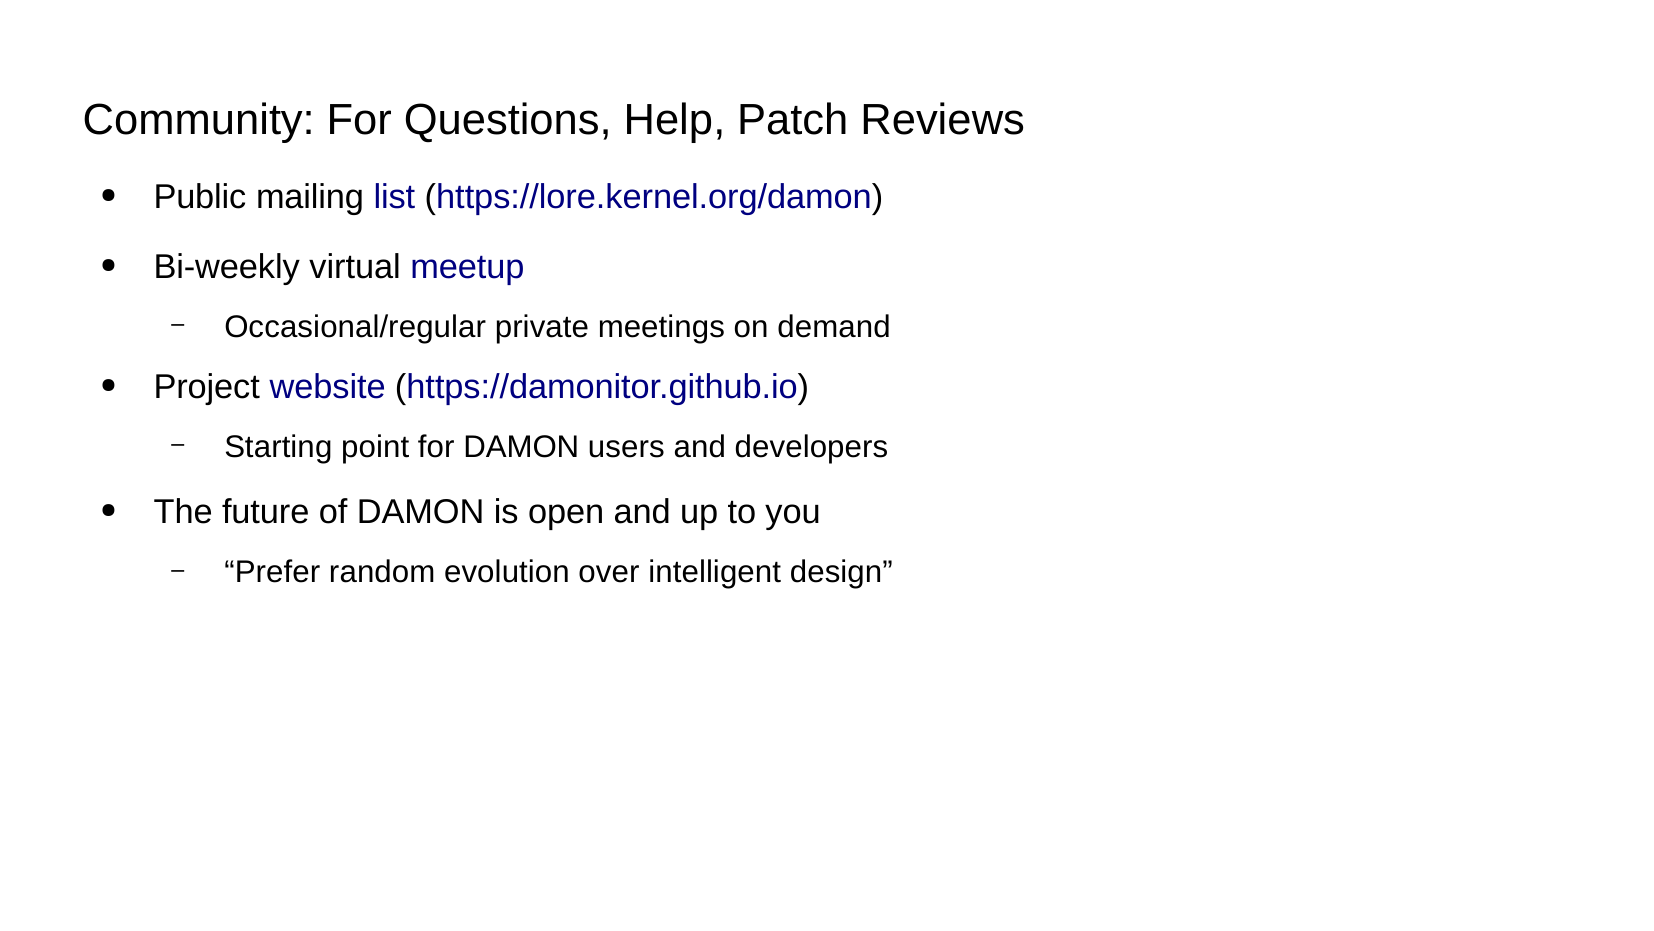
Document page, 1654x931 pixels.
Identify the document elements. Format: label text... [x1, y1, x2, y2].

title Community: For Questions, Help, Patch Reviews [82, 81, 1571, 157]
list Public mailing list (https://lore.kernel.org/damon) Bi-weekly virtual meetup Occasional/regular private meetings on demand Project website (https://damonitor.github.io) Starting point for DAMON users and developers The future of DAMON is open and up to you “Prefer random evolution over intelligent design” [82, 177, 1571, 833]
